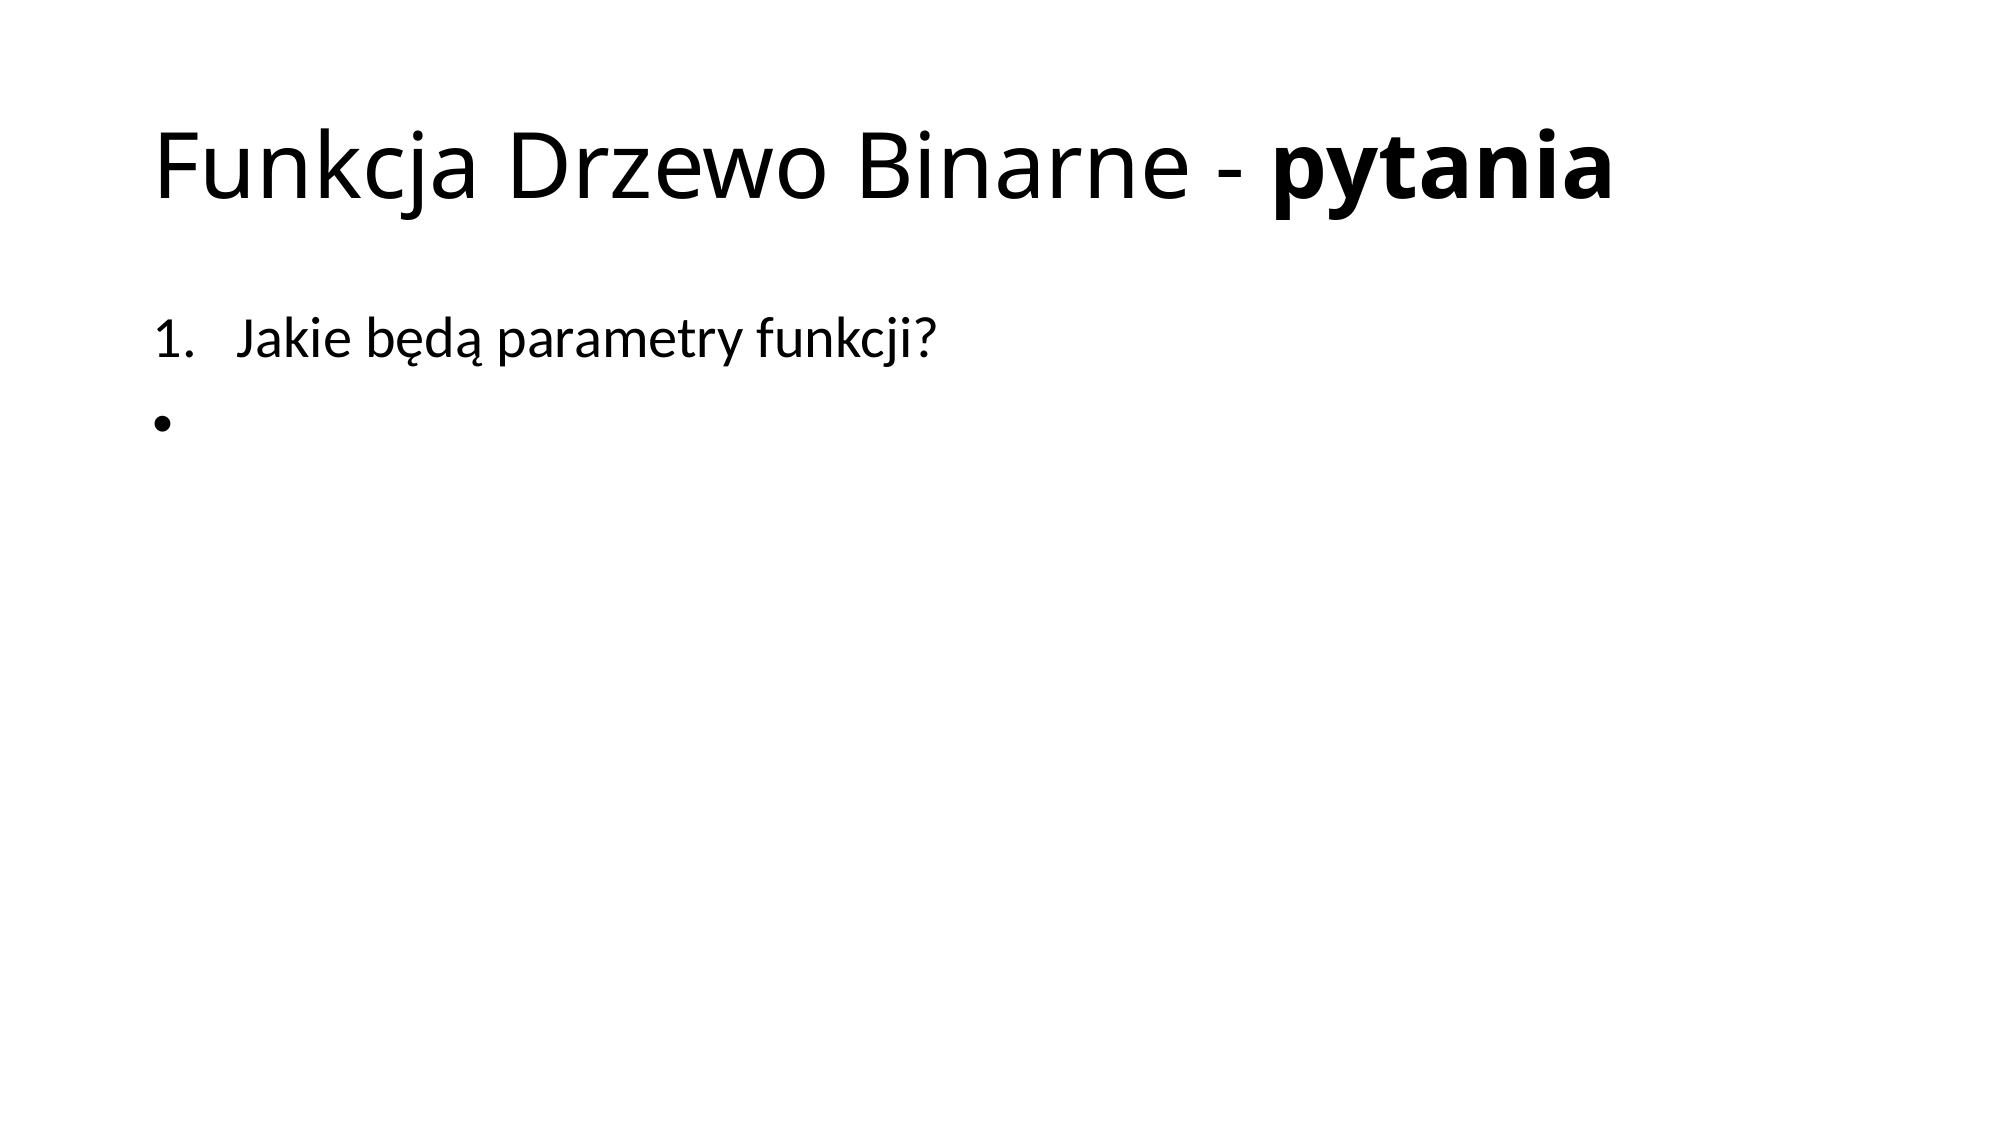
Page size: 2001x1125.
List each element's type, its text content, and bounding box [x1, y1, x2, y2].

list Jakie będą parametry funkcji? [137, 299, 1863, 1014]
title Funkcja Drzewo Binarne - pytania [137, 59, 1863, 278]
